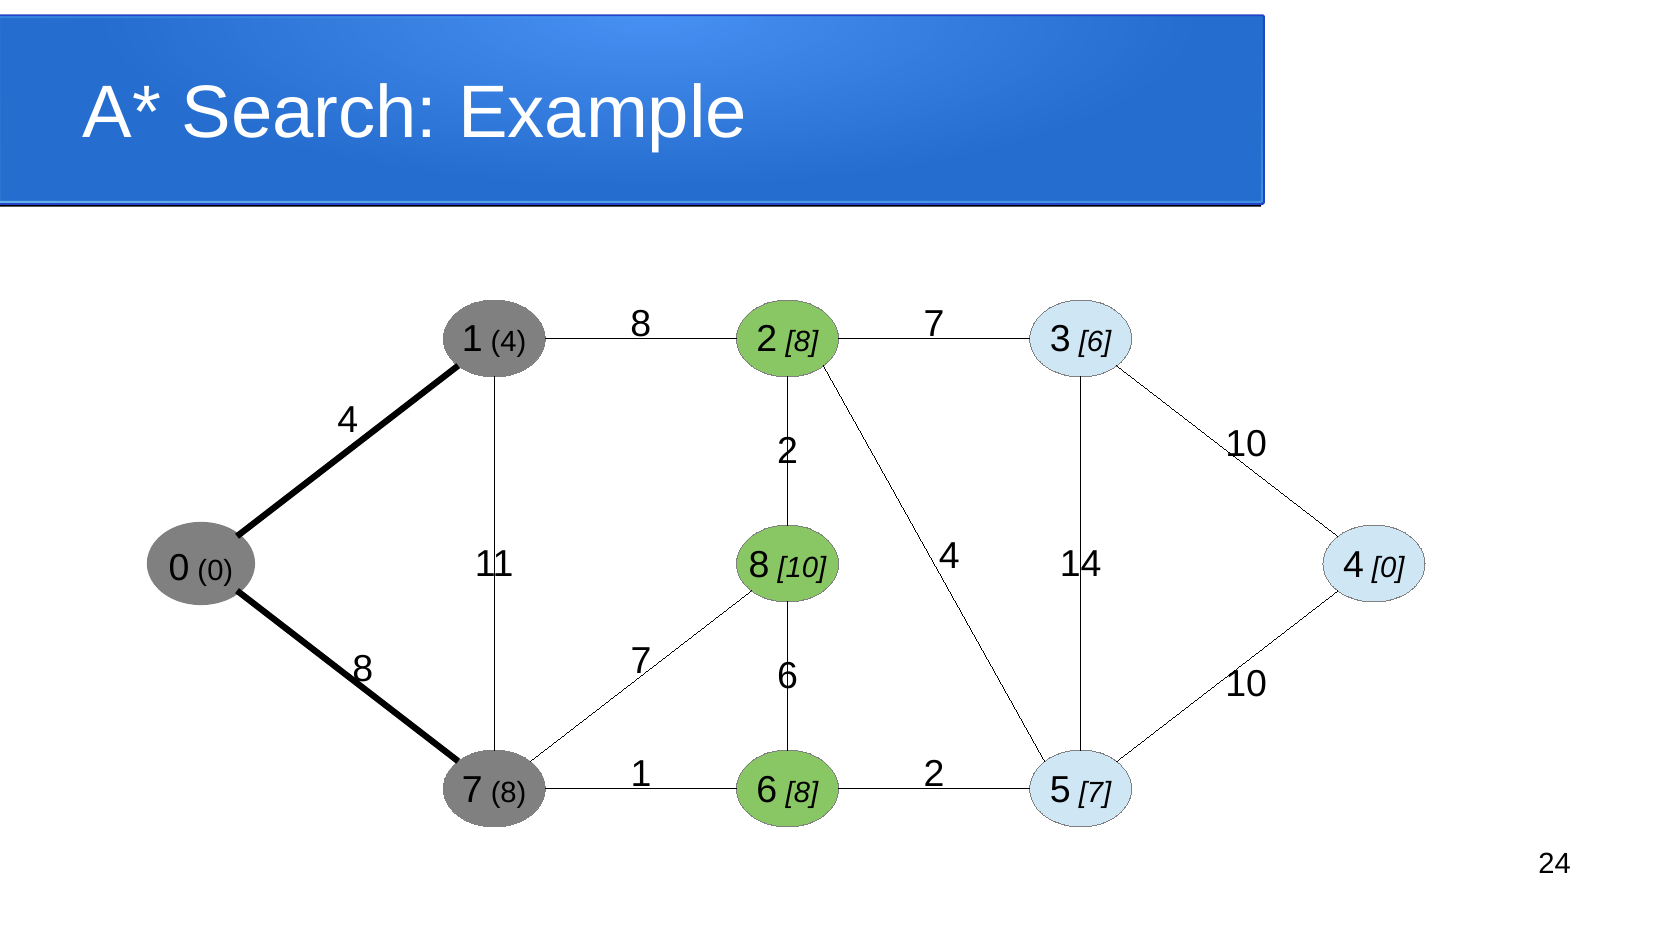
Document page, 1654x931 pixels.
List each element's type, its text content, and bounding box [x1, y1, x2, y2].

text_box 1 (4) [443, 300, 546, 377]
text_box 0 (0) [149, 525, 252, 602]
text_box 2 [8] [736, 300, 839, 377]
title A* Search: Example [82, 35, 1235, 189]
text_box 8 [10] [736, 525, 839, 602]
text_box 4 [0] [1322, 525, 1426, 602]
text_box 7 (8) [443, 750, 546, 827]
text_box 3 [6] [1029, 300, 1132, 377]
text_box 6 [8] [736, 750, 839, 827]
text_box 5 [7] [1029, 750, 1132, 827]
